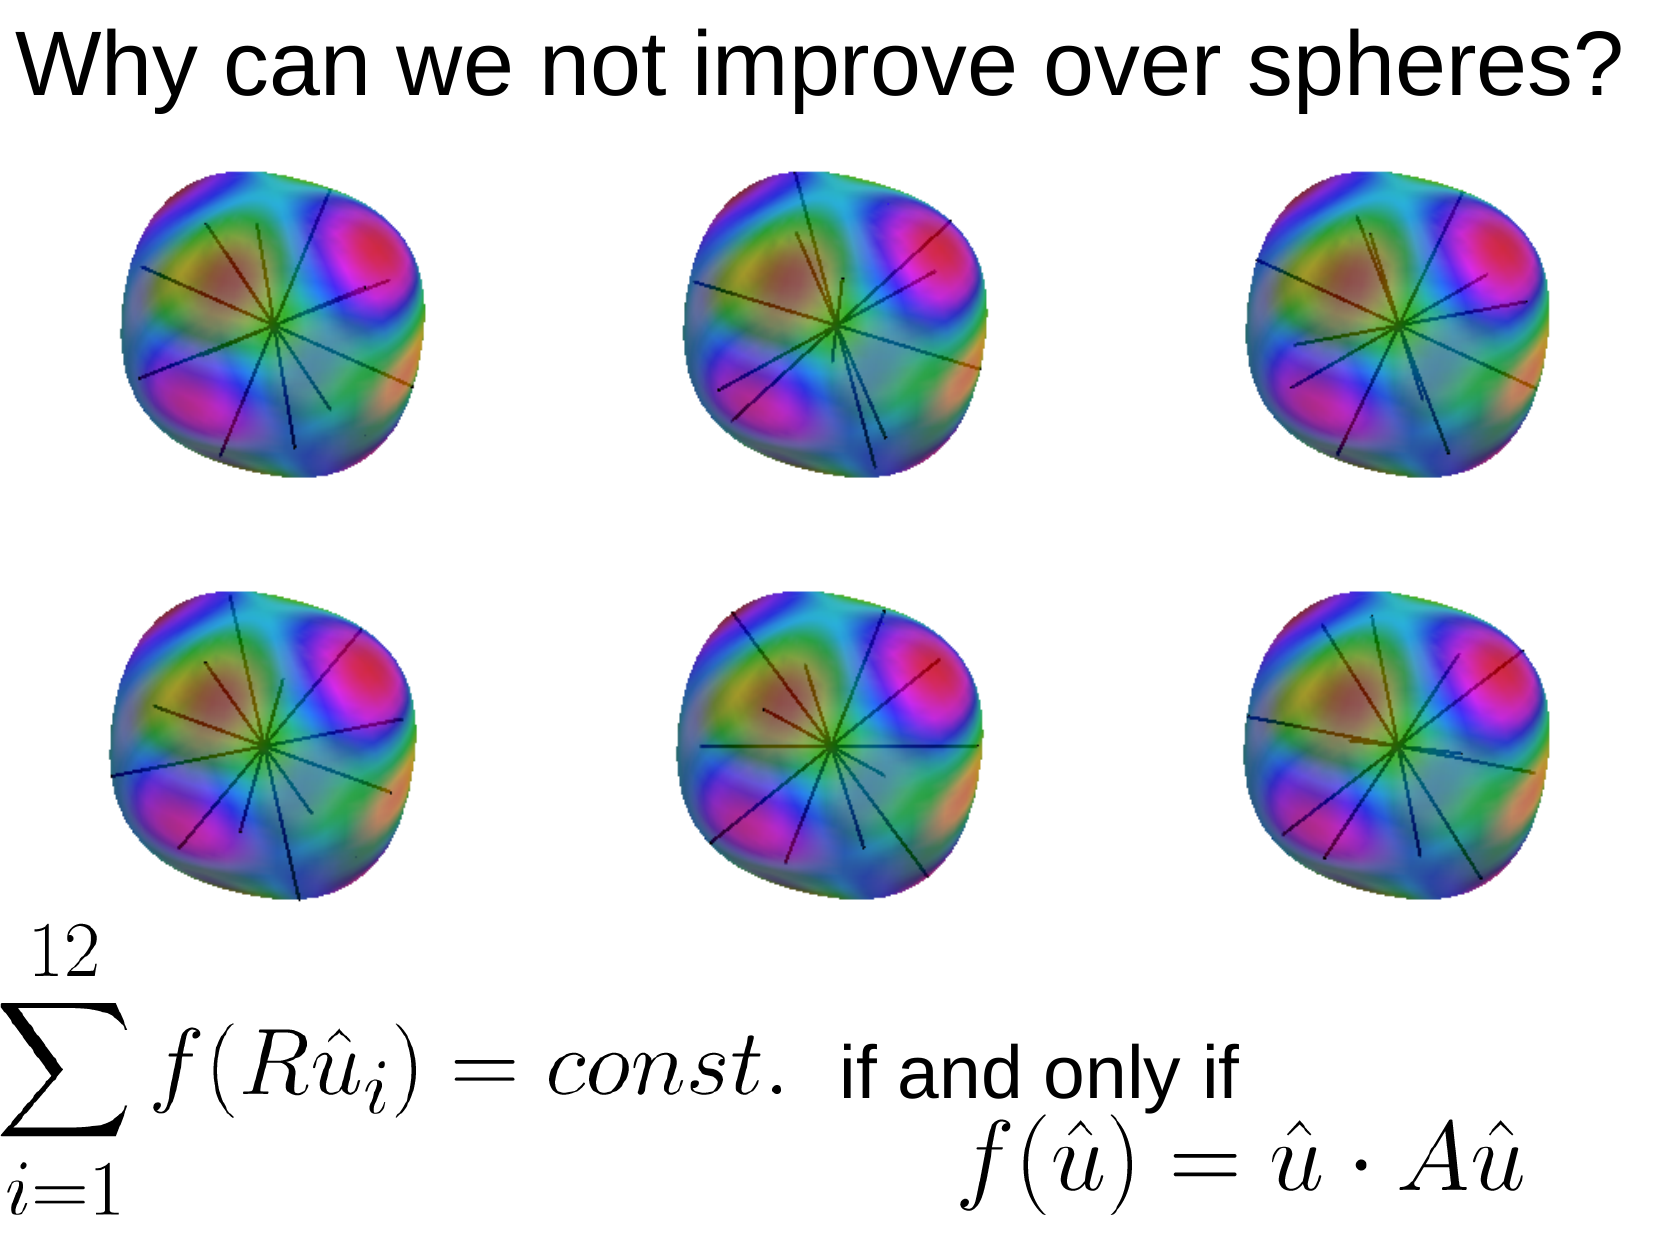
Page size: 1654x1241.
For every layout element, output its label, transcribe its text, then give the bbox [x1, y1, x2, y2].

text_box Why can we not improve over spheres? [0, 5, 1654, 123]
picture [960, 1114, 1523, 1216]
text_box if and only if [825, 1023, 1255, 1122]
picture [0, 123, 1651, 1216]
